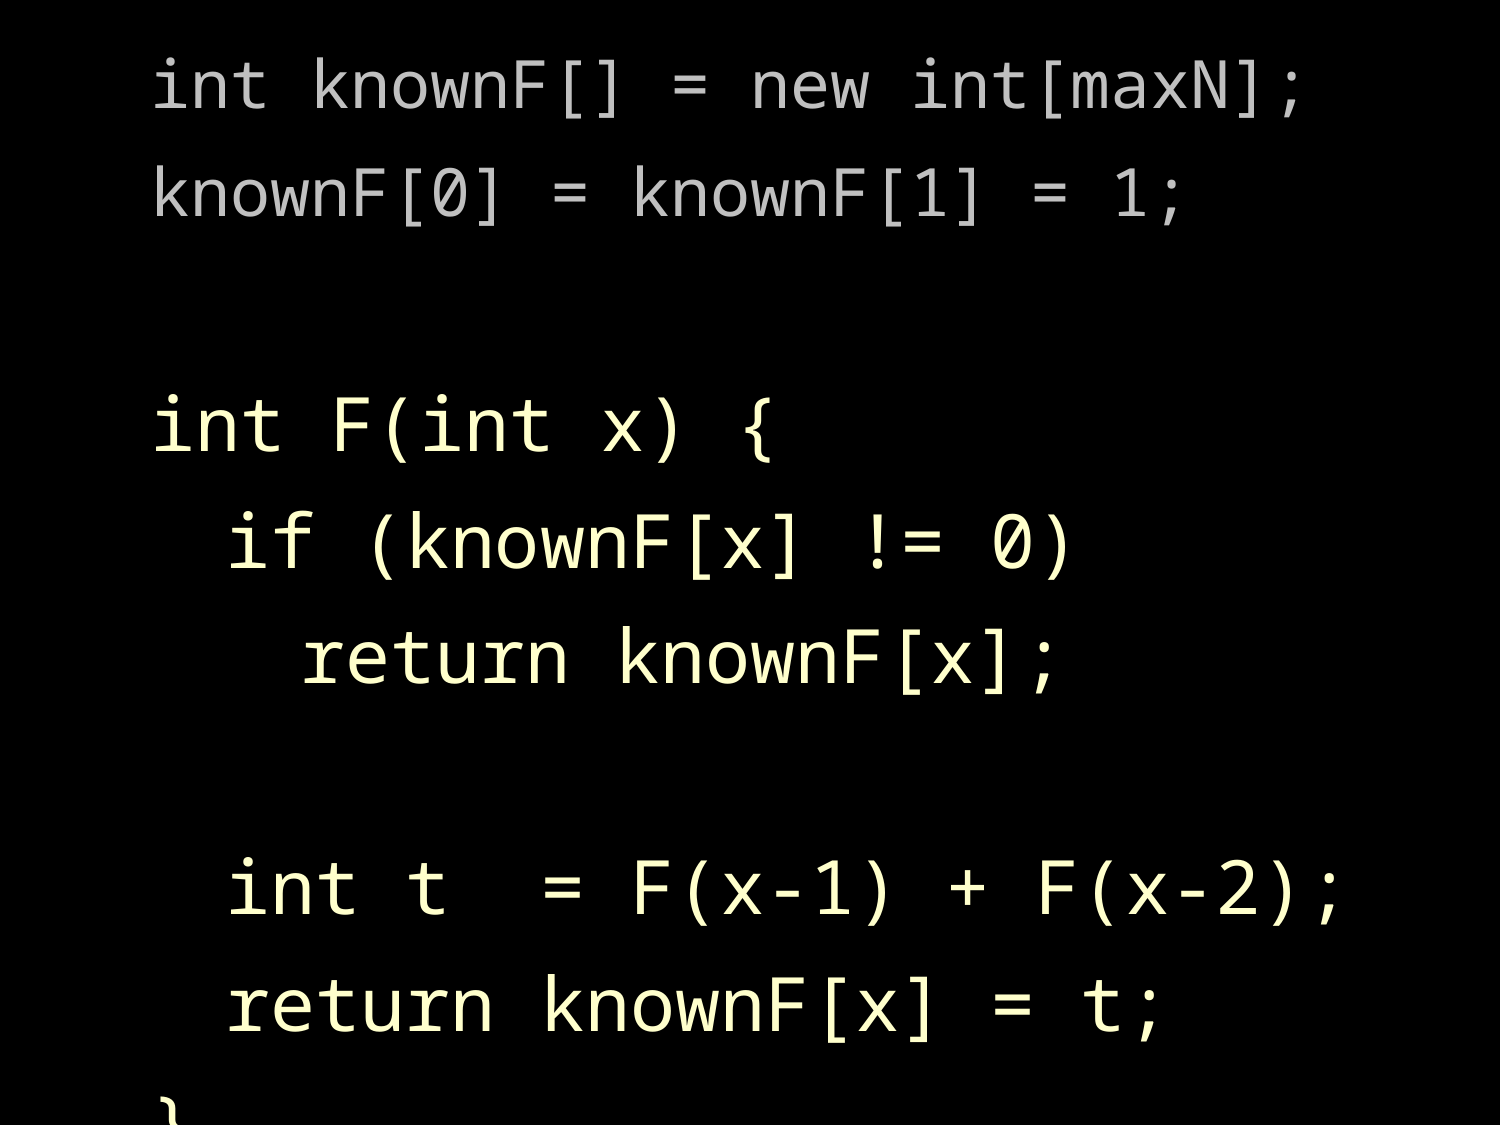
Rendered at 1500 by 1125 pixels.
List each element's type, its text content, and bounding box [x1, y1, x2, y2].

list int knownF[] = new int[maxN]; knownF[0] = knownF[1] = 1; int F(int x) { if (knownF[x] != 0) return knownF[x]; int t = F(x-1) + F(x-2); return knownF[x] = t; } [150, 37, 1500, 1024]
